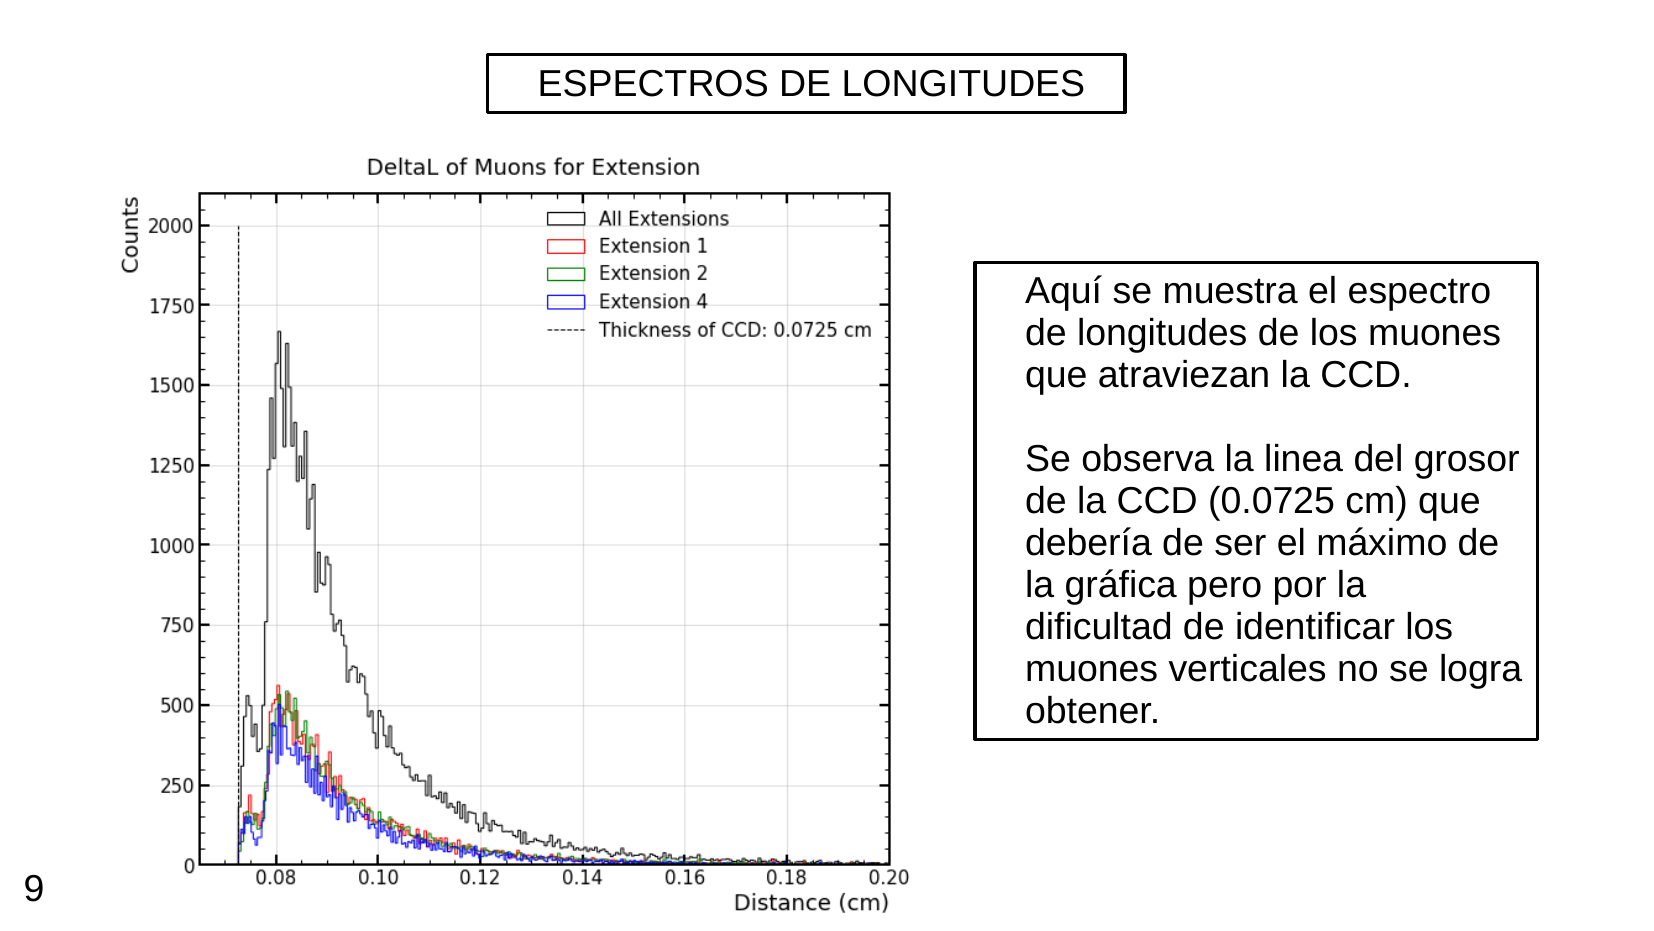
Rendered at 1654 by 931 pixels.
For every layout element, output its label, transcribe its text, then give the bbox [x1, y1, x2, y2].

picture [112, 149, 918, 924]
text_box ESPECTROS DE LONGITUDES [487, 54, 1126, 113]
text_box <number> [8, 860, 638, 931]
text_box Aquí se muestra el espectro de longitudes de los muones que atraviezan la CCD. Se observa la linea del grosor de la CCD (0.0725 cm) que debería de ser el máximo de la gráfica pero por la dificultad de identificar los muones verticales no se logra obtener. [975, 262, 1538, 740]
